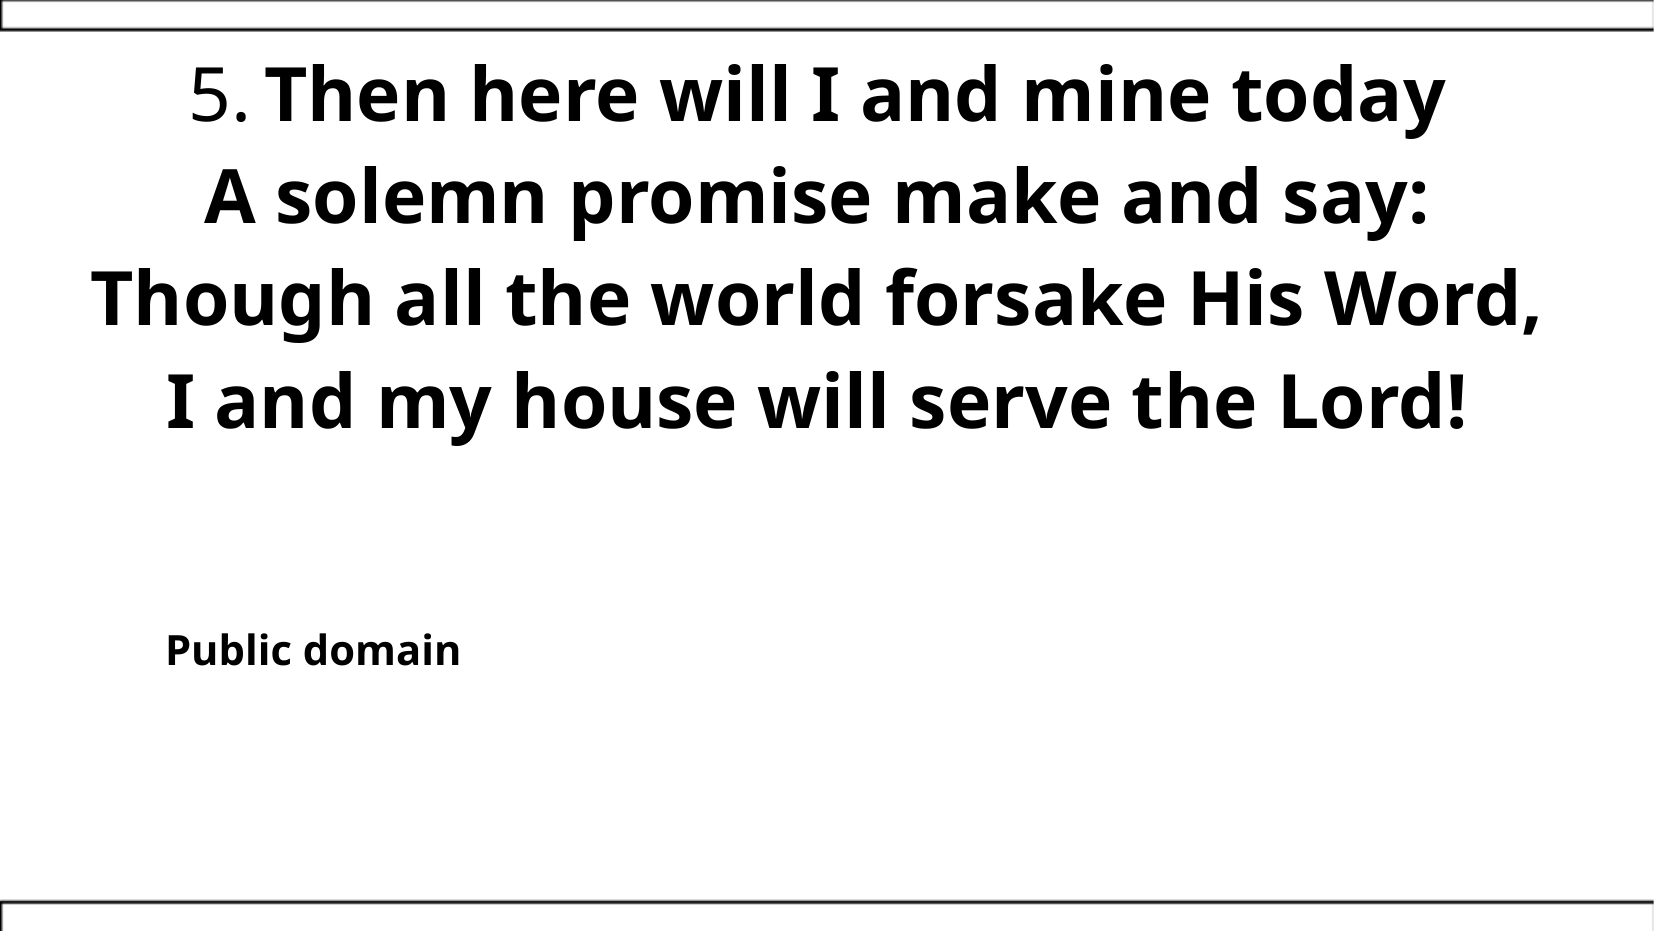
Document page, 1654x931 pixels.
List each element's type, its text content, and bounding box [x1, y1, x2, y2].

text_box 5. Then here will I and mine today A solemn promise make and say: Though all the world forsake His Word, I and my house will serve the Lord! Public domain [75, 33, 1561, 736]
picture [0, 0, 1654, 931]
